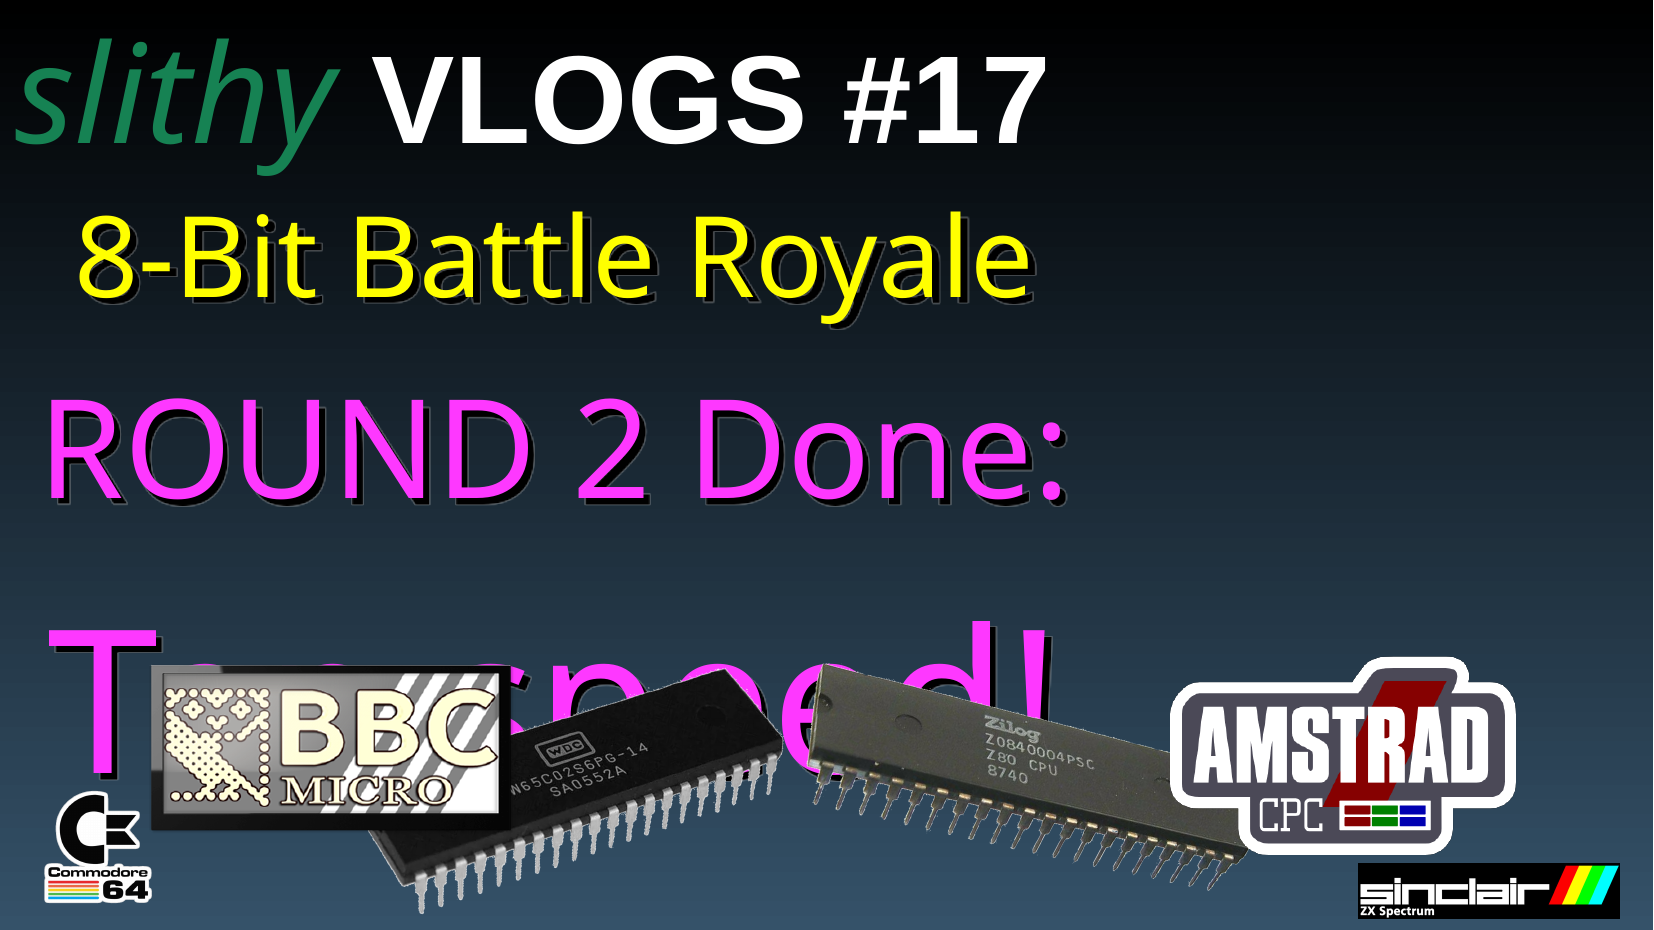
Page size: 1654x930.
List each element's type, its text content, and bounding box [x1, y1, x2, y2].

text_box 8-Bit Battle Royale ROUND 2 Done: Top speed! [24, 170, 1622, 658]
picture [30, 555, 1620, 930]
title slithy VLOGS #17 [15, 12, 1126, 169]
